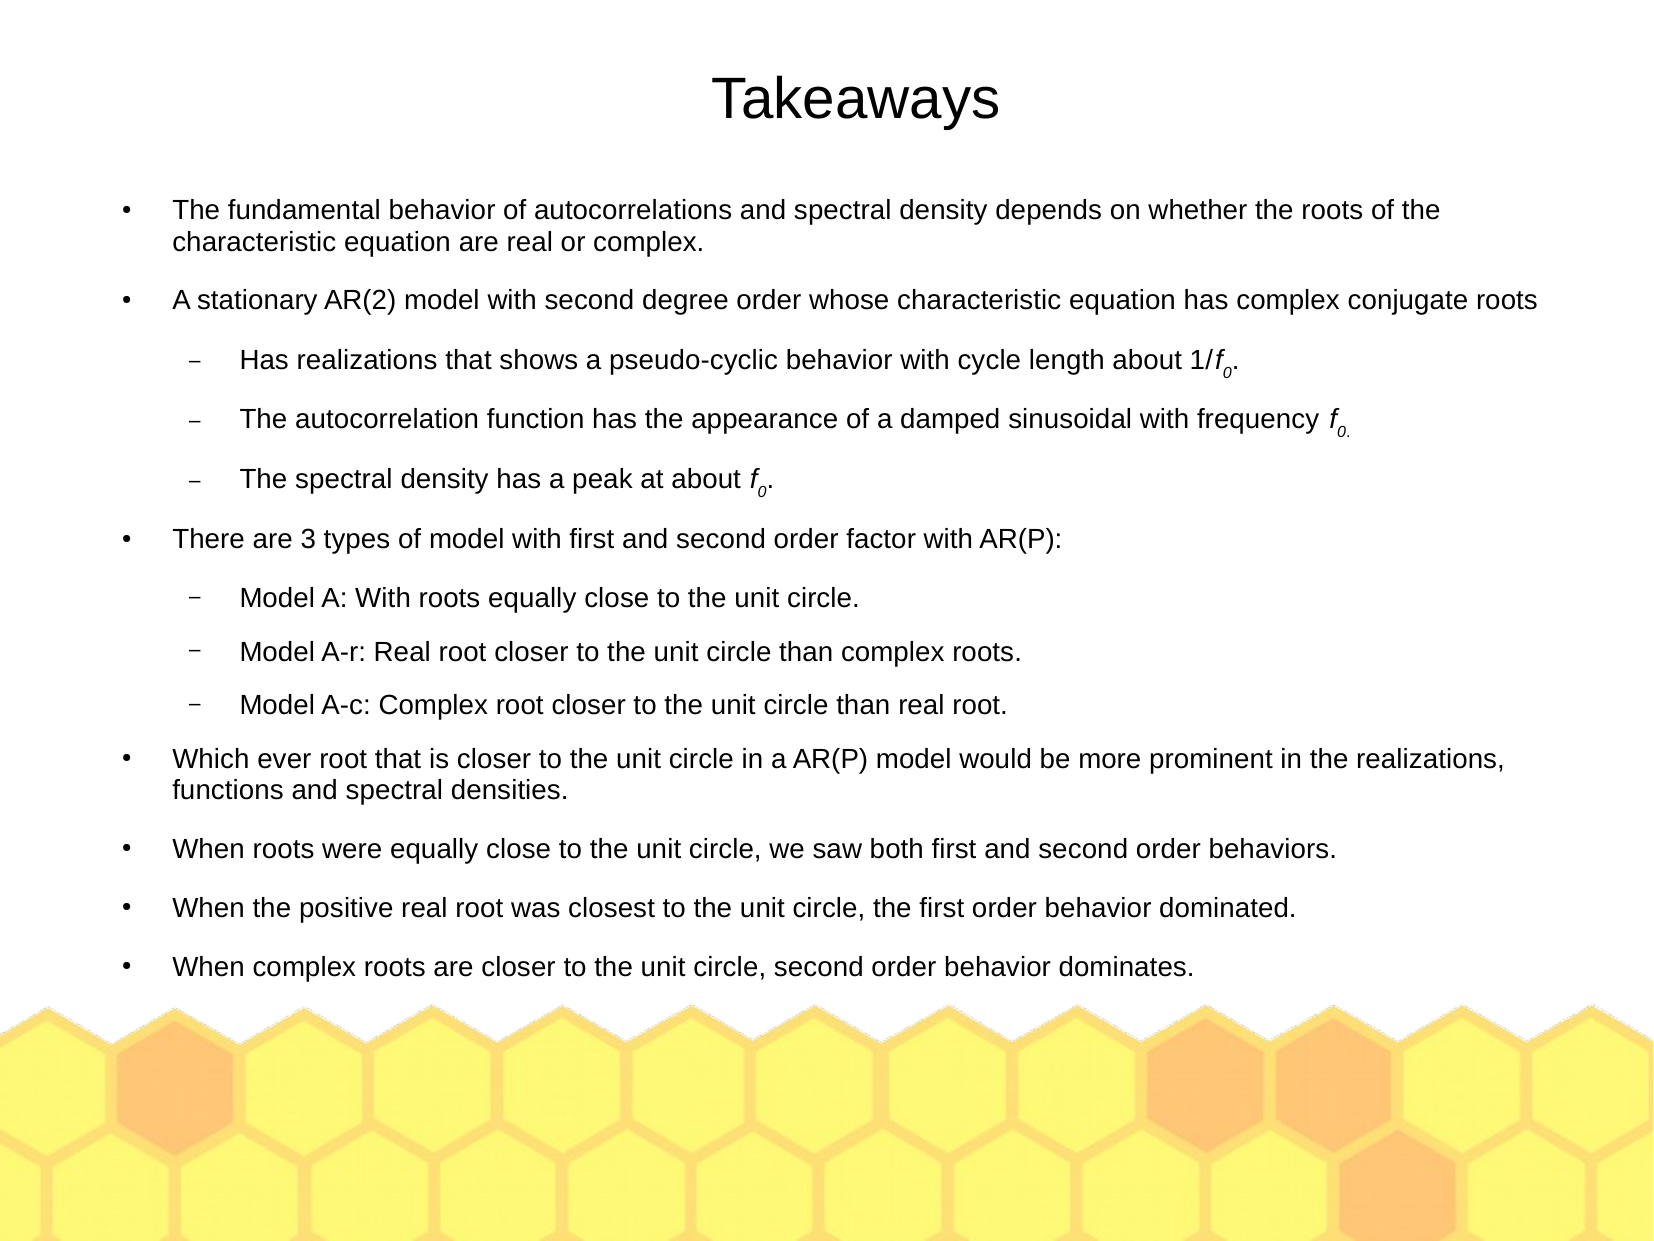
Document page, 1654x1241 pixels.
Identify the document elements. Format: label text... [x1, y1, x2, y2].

title Takeaways [76, 33, 1565, 164]
list The fundamental behavior of autocorrelations and spectral density depends on whether the roots of the characteristic equation are real or complex. A stationary AR(2) model with second degree order whose characteristic equation has complex conjugate roots Has realizations that shows a pseudo-cyclic behavior with cycle length about 1/f0. The autocorrelation function has the appearance of a damped sinusoidal with frequency f0. The spectral density has a peak at about f0. There are 3 types of model with first and second order factor with AR(P): Model A: With roots equally close to the unit circle. Model A-r: Real root closer to the unit circle than complex roots. Model A-c: Complex root closer to the unit circle than real root. Which ever root that is closer to the unit circle in a AR(P) model would be more prominent in the realizations, functions and spectral densities. When roots were equally close to the unit circle, we saw both first and second order behaviors. When the positive real root was closest to the unit circle, the first order behavior dominated. When complex roots are closer to the unit circle, second order behavior dominates. [105, 195, 1594, 991]
picture [0, 1001, 1654, 1241]
